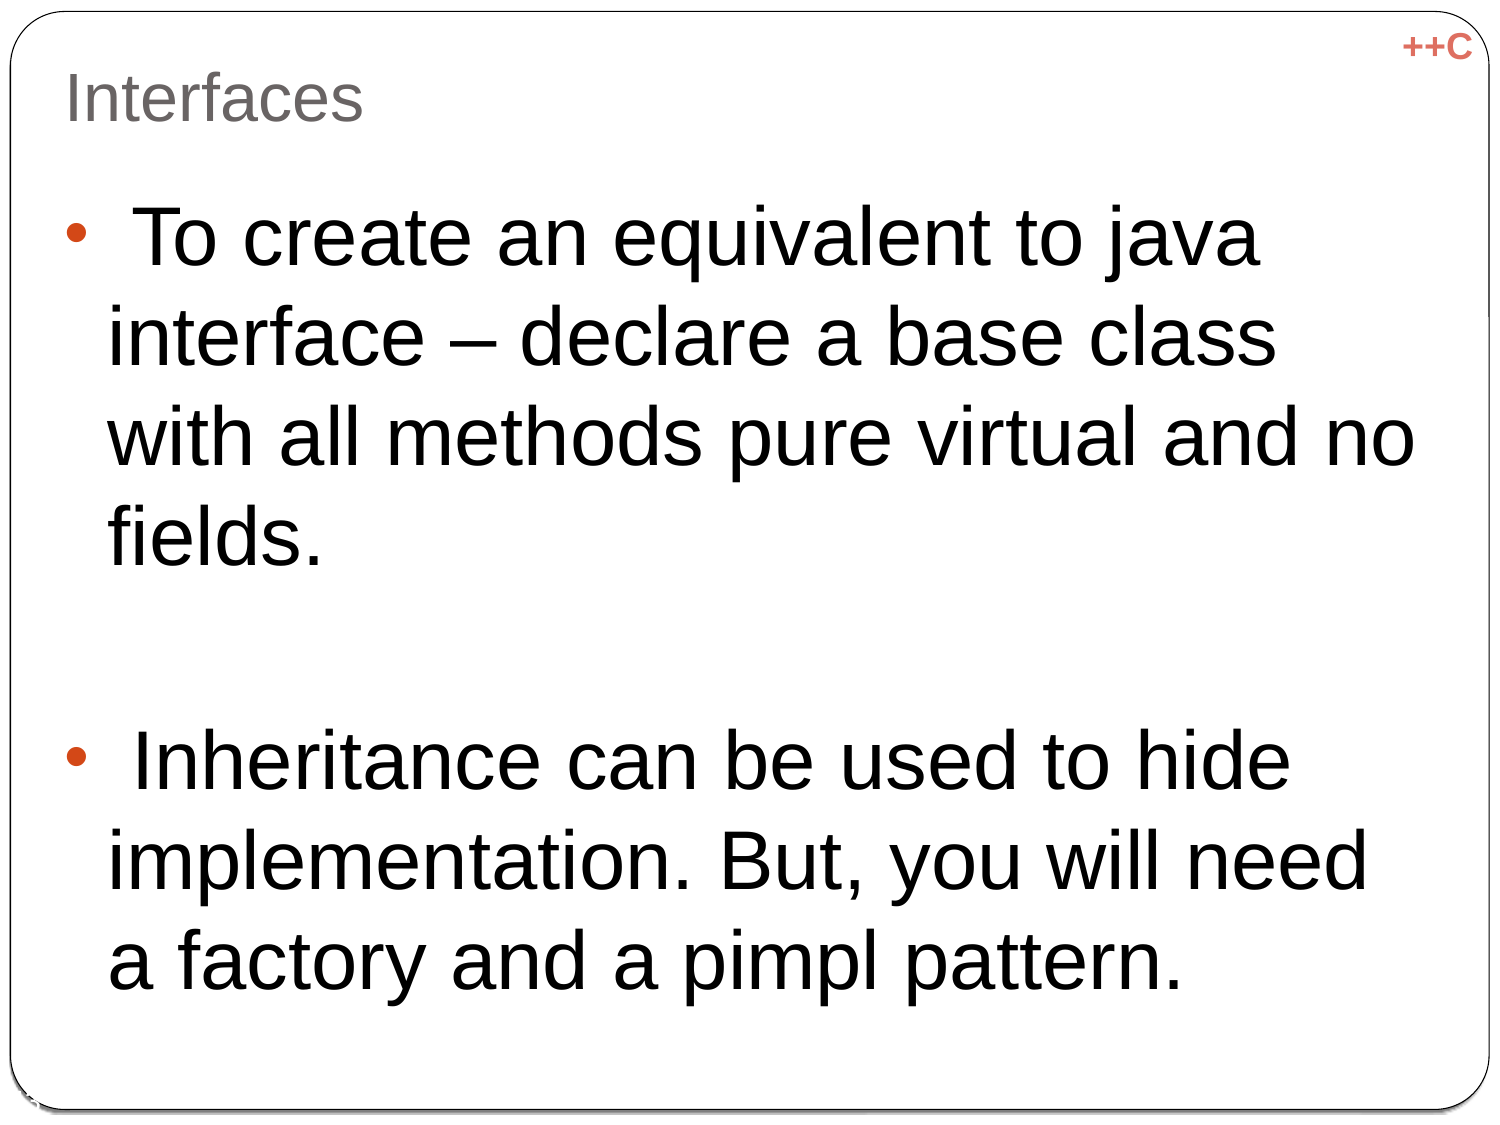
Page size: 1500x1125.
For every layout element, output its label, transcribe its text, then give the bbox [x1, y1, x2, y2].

title Interfaces [50, 45, 1450, 150]
list To create an equivalent to java interface – declare a base class with all methods pure virtual and no fields. Inheritance can be used to hide implementation. But, you will need a factory and a pimpl pattern. [50, 174, 1450, 1113]
slide_number 22 [0, 1074, 50, 1125]
